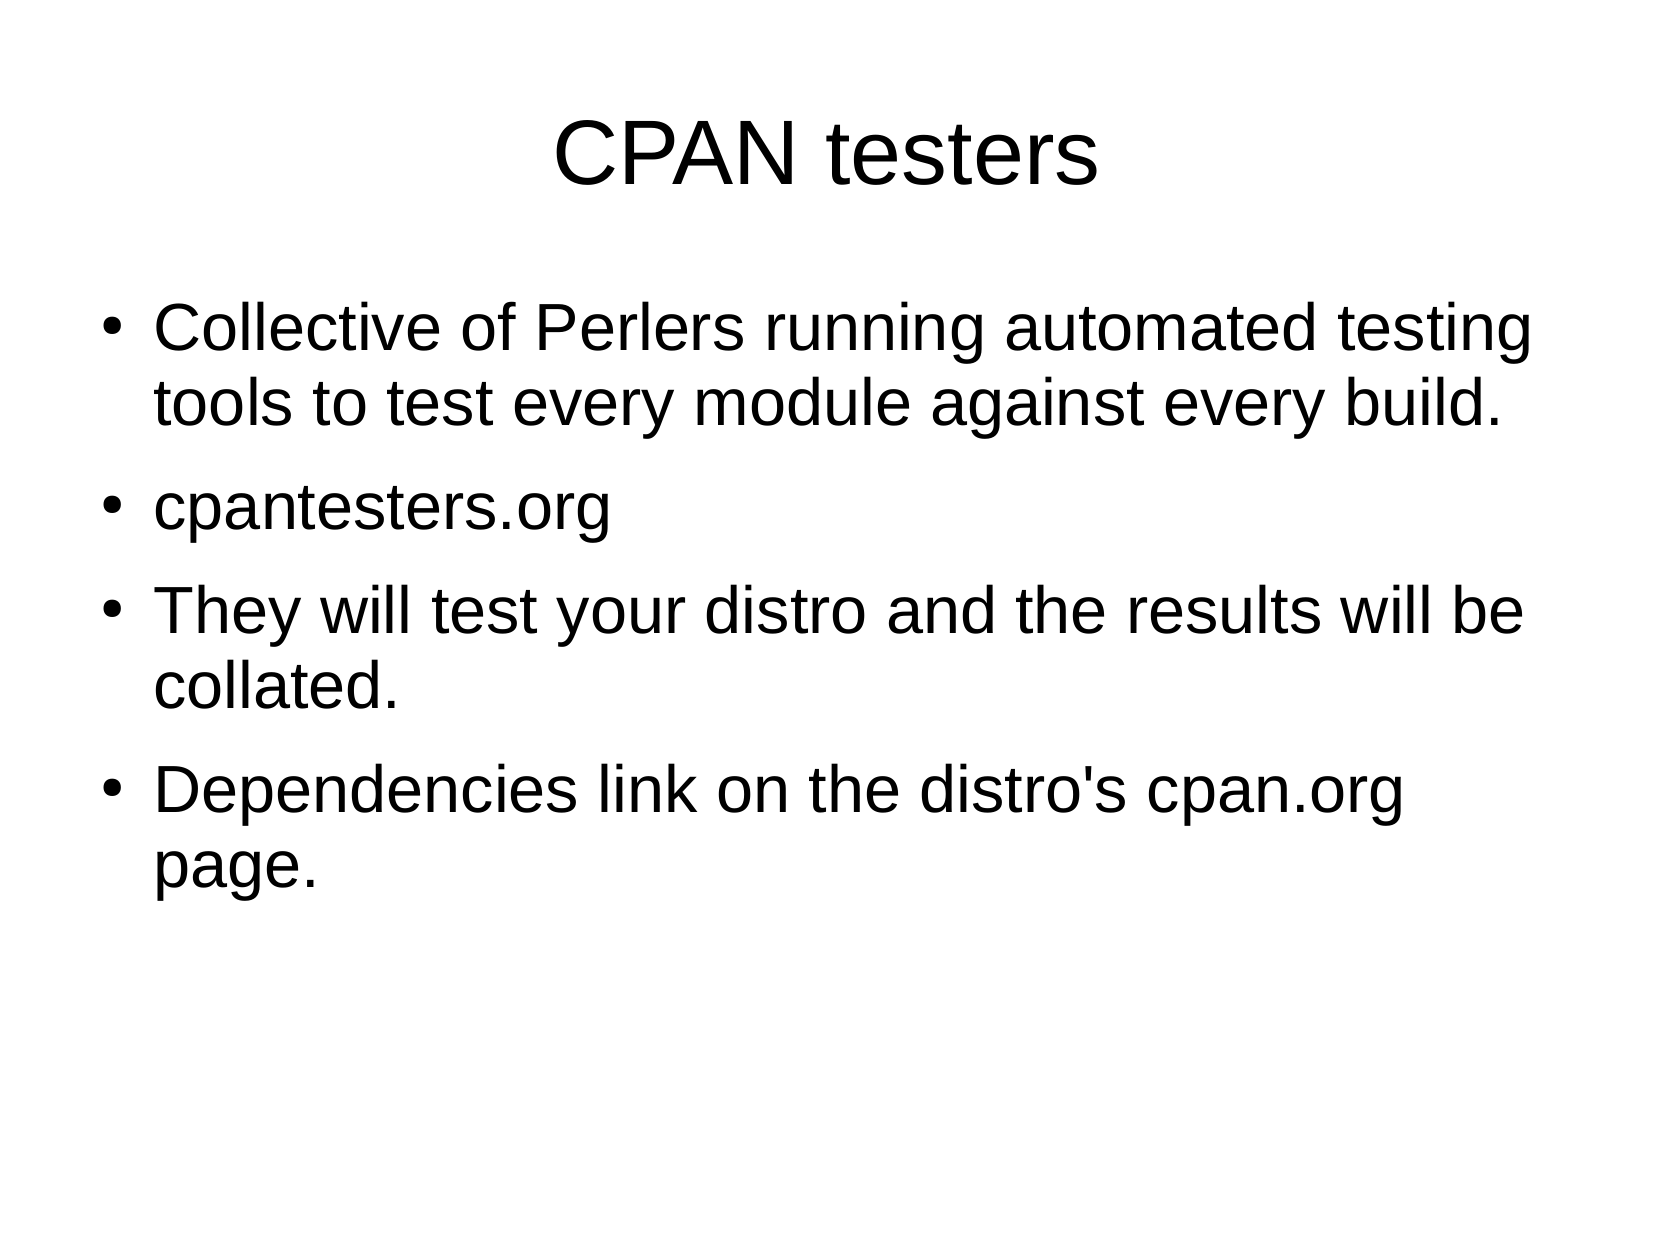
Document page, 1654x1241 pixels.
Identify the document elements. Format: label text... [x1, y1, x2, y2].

list Collective of Perlers running automated testing tools to test every module against every build. cpantesters.org They will test your distro and the results will be collated. Dependencies link on the distro's cpan.org page. [82, 290, 1571, 1109]
title CPAN testers [82, 49, 1571, 257]
